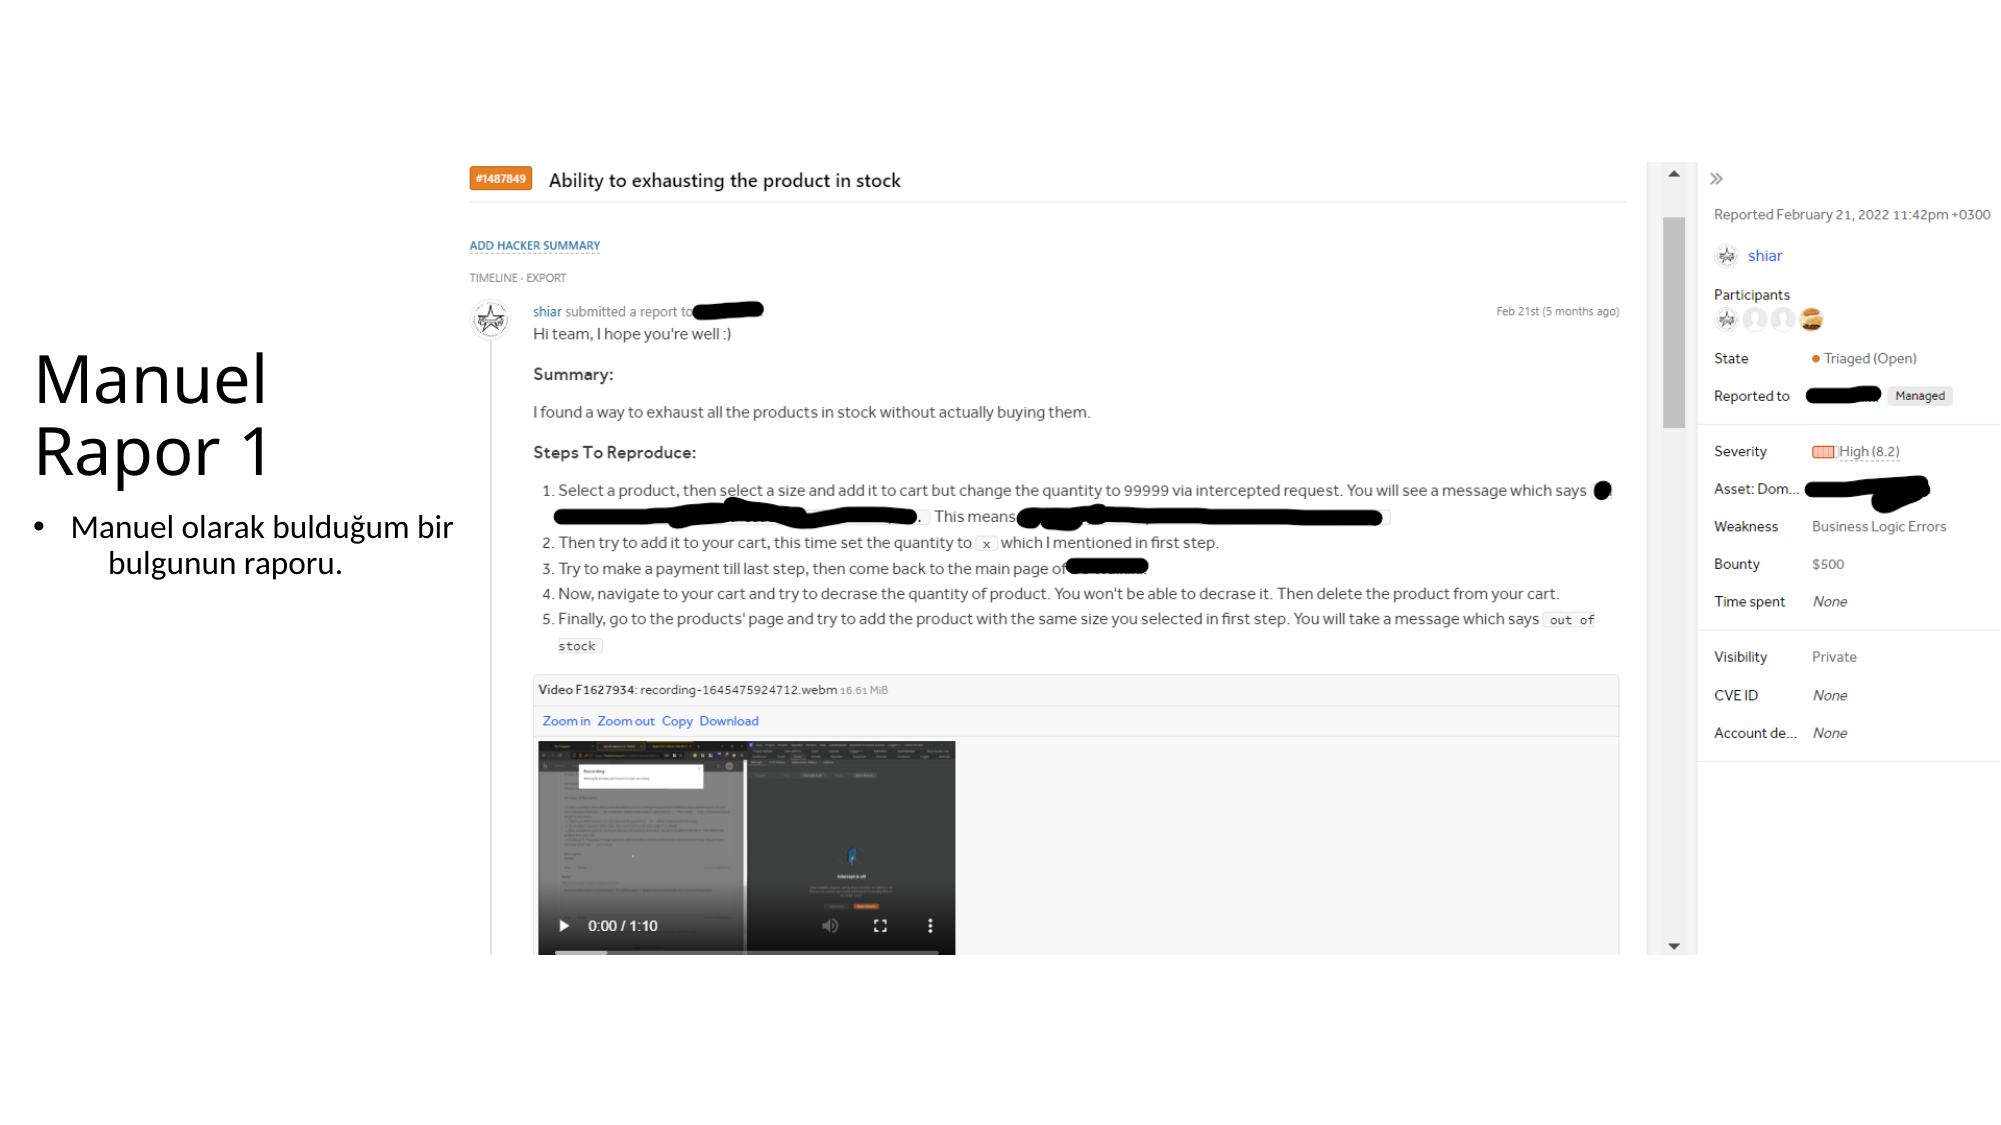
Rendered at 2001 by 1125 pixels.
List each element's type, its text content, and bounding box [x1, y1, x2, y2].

picture [453, 162, 2000, 955]
list Manuel olarak bulduğum bir bulgunun raporu. [18, 502, 453, 938]
title Manuel Rapor 1 [18, 235, 378, 498]
